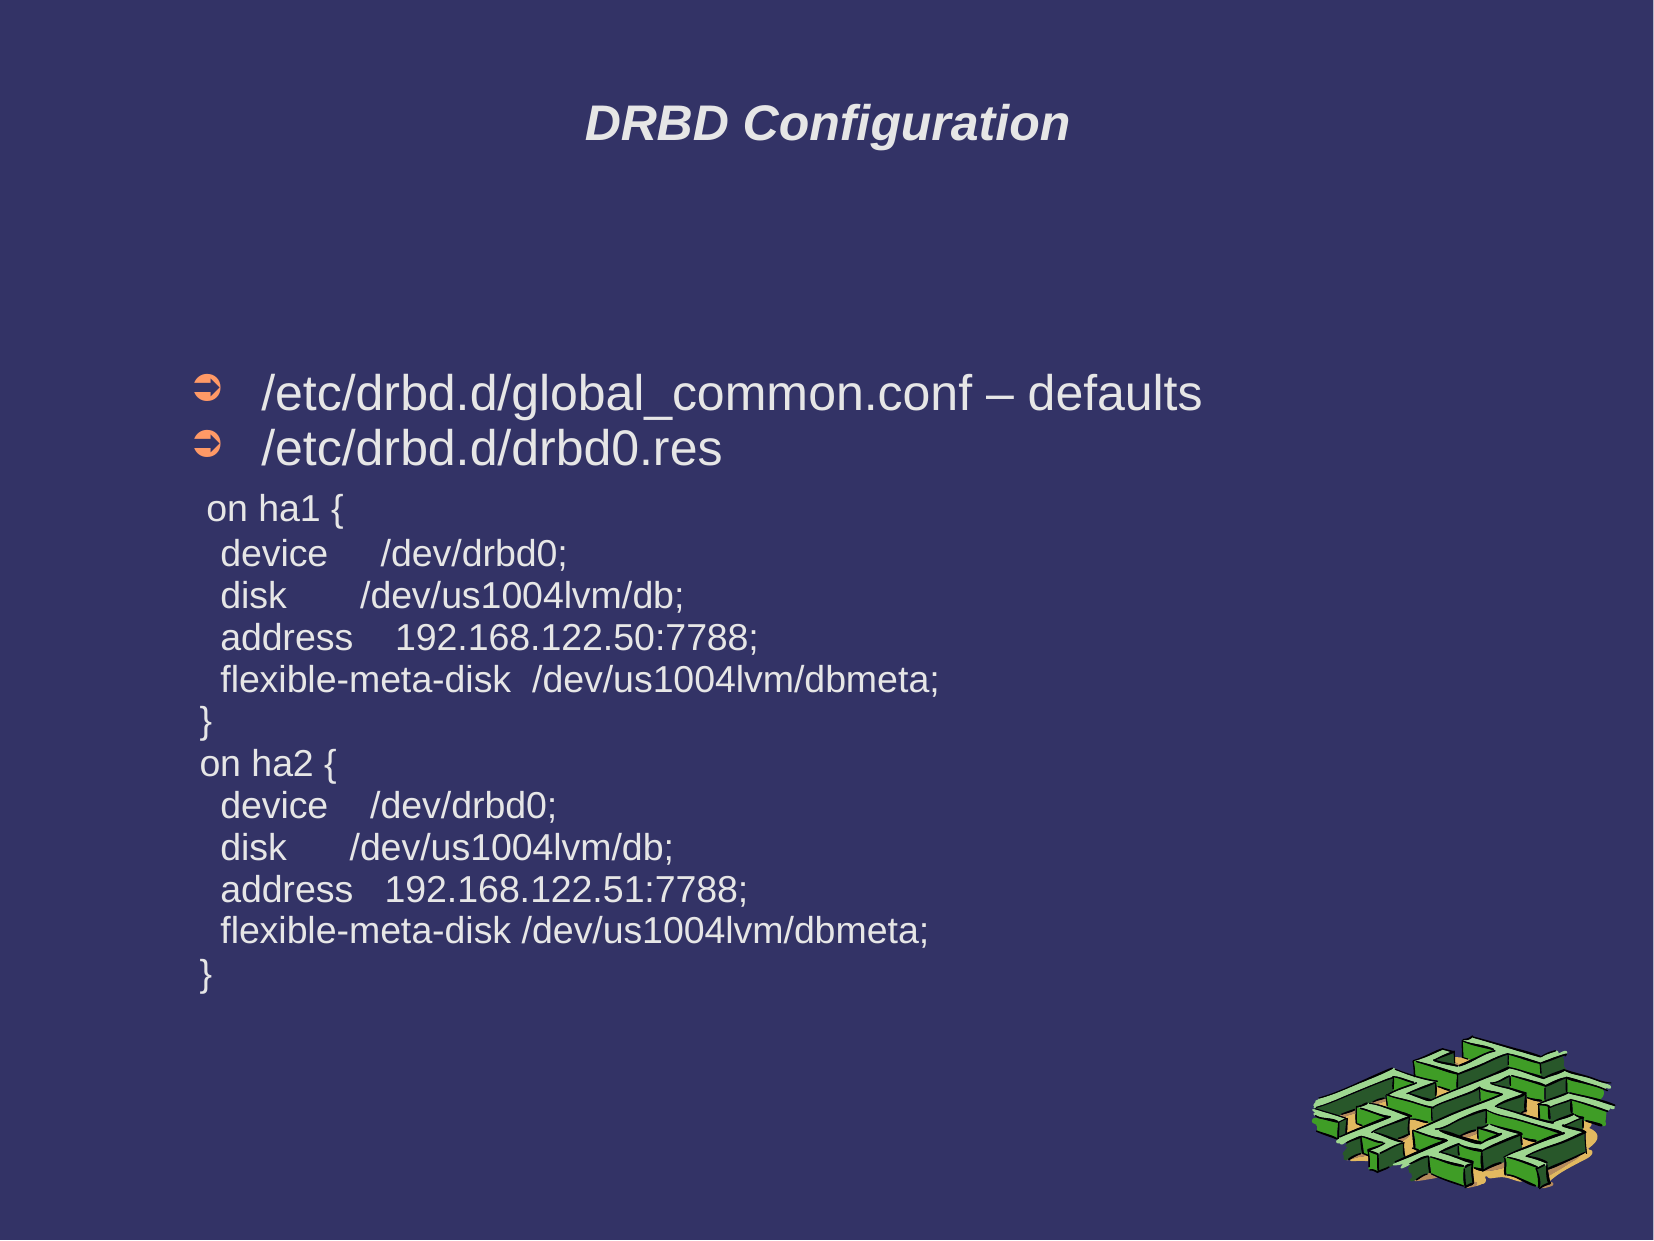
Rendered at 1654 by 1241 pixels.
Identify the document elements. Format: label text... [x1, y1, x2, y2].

list /etc/drbd.d/global_common.conf – defaults /etc/drbd.d/drbd0.res on ha1 { device /dev/drbd0; disk /dev/us1004lvm/db; address 192.168.122.50:7788; flexible-meta-disk /dev/us1004lvm/dbmeta; } on ha2 { device /dev/drbd0; disk /dev/us1004lvm/db; address 192.168.122.51:7788; flexible-meta-disk /dev/us1004lvm/dbmeta; } [178, 364, 1570, 1085]
title DRBD Configuration [121, 19, 1534, 227]
